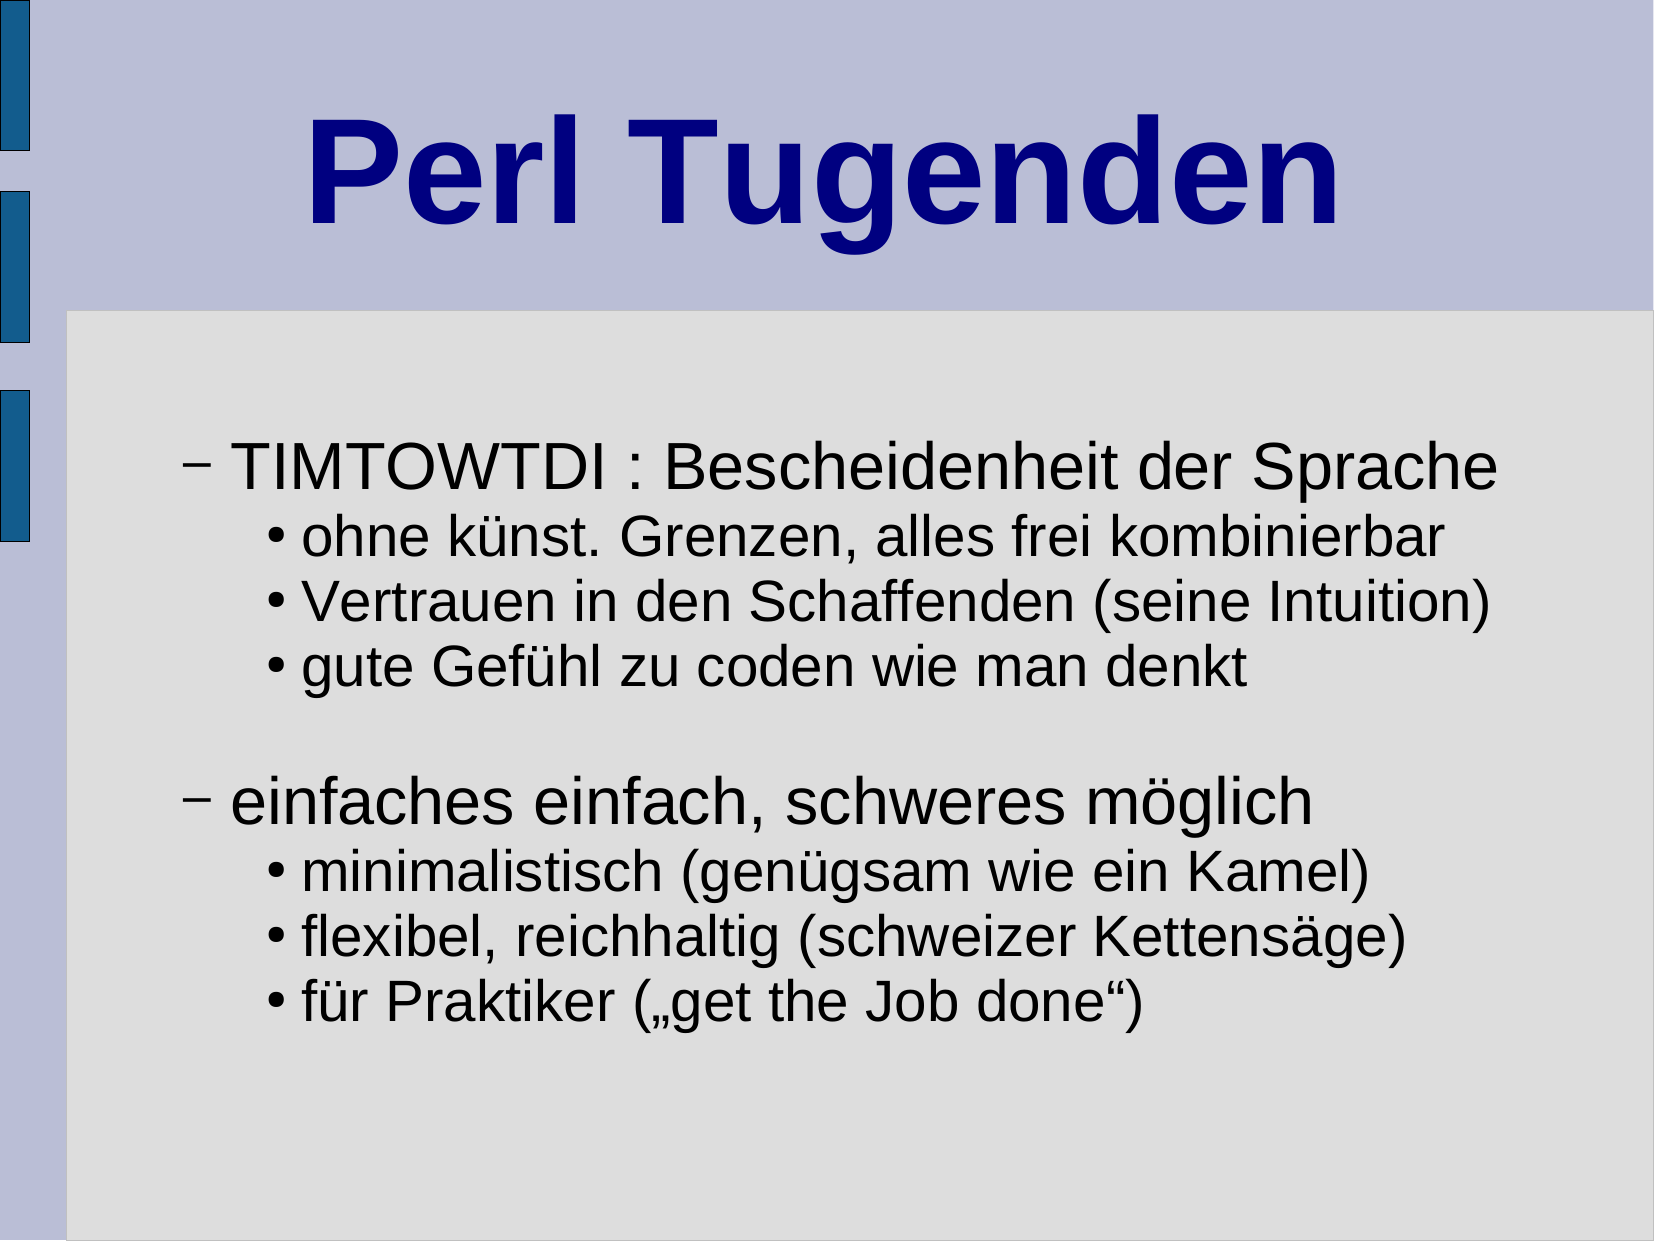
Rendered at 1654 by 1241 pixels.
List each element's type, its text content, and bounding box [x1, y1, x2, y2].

title Perl Tugenden [118, 68, 1531, 276]
list TIMTOWTDI : Bescheidenheit der Sprache ohne künst. Grenzen, alles frei kombinierbar Vertrauen in den Schaffenden (seine Intuition) gute Gefühl zu coden wie man denkt einfaches einfach, schweres möglich minimalistisch (genügsam wie ein Kamel) flexibel, reichhaltig (schweizer Kettensäge) für Praktiker („get the Job done“) [88, 354, 1536, 1088]
